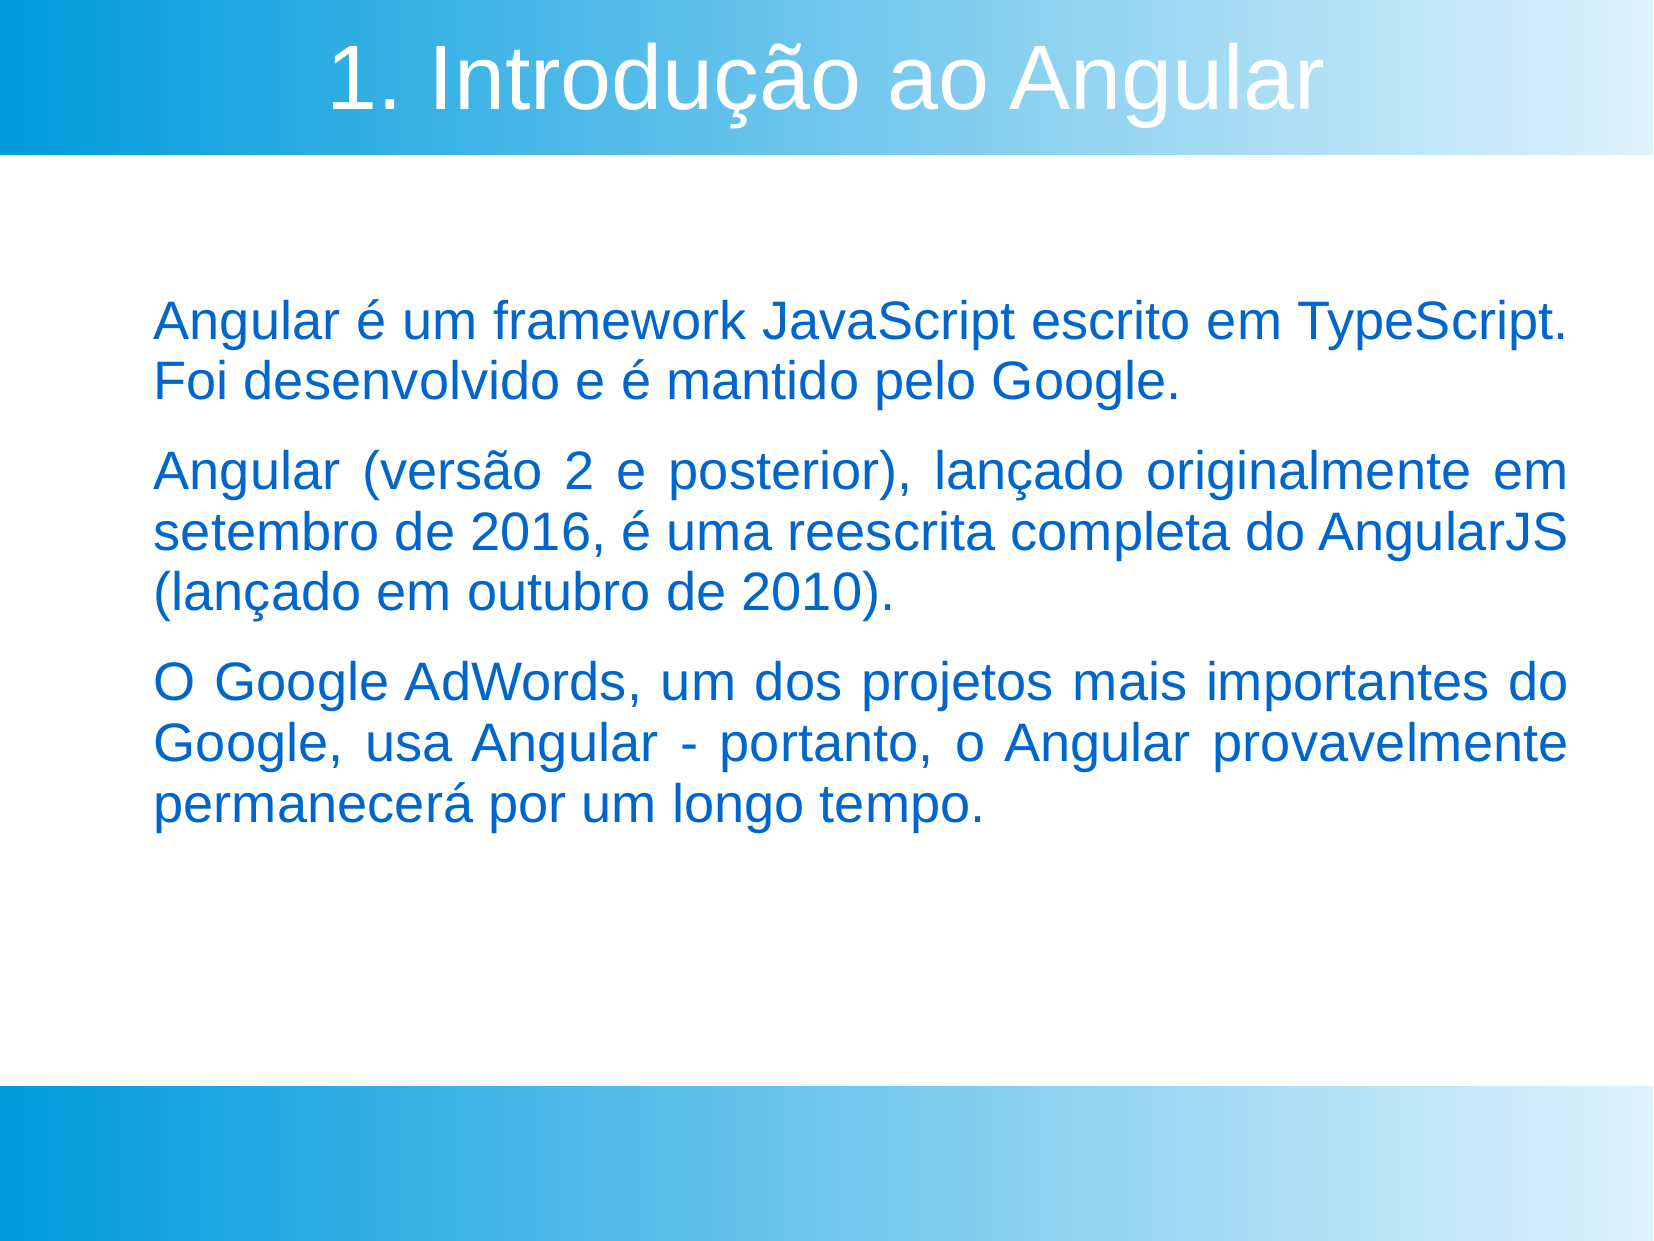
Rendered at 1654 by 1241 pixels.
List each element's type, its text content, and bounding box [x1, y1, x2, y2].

title 1. Introdução ao Angular [82, 25, 1571, 131]
list Angular é um framework JavaScript escrito em TypeScript. Foi desenvolvido e é mantido pelo Google. Angular (versão 2 e posterior), lançado originalmente em setembro de 2016, é uma reescrita completa do AngularJS (lançado em outubro de 2010). O Google AdWords, um dos projetos mais importantes do Google, usa Angular - portanto, o Angular provavelmente permanecerá por um longo tempo. [82, 290, 1571, 1010]
